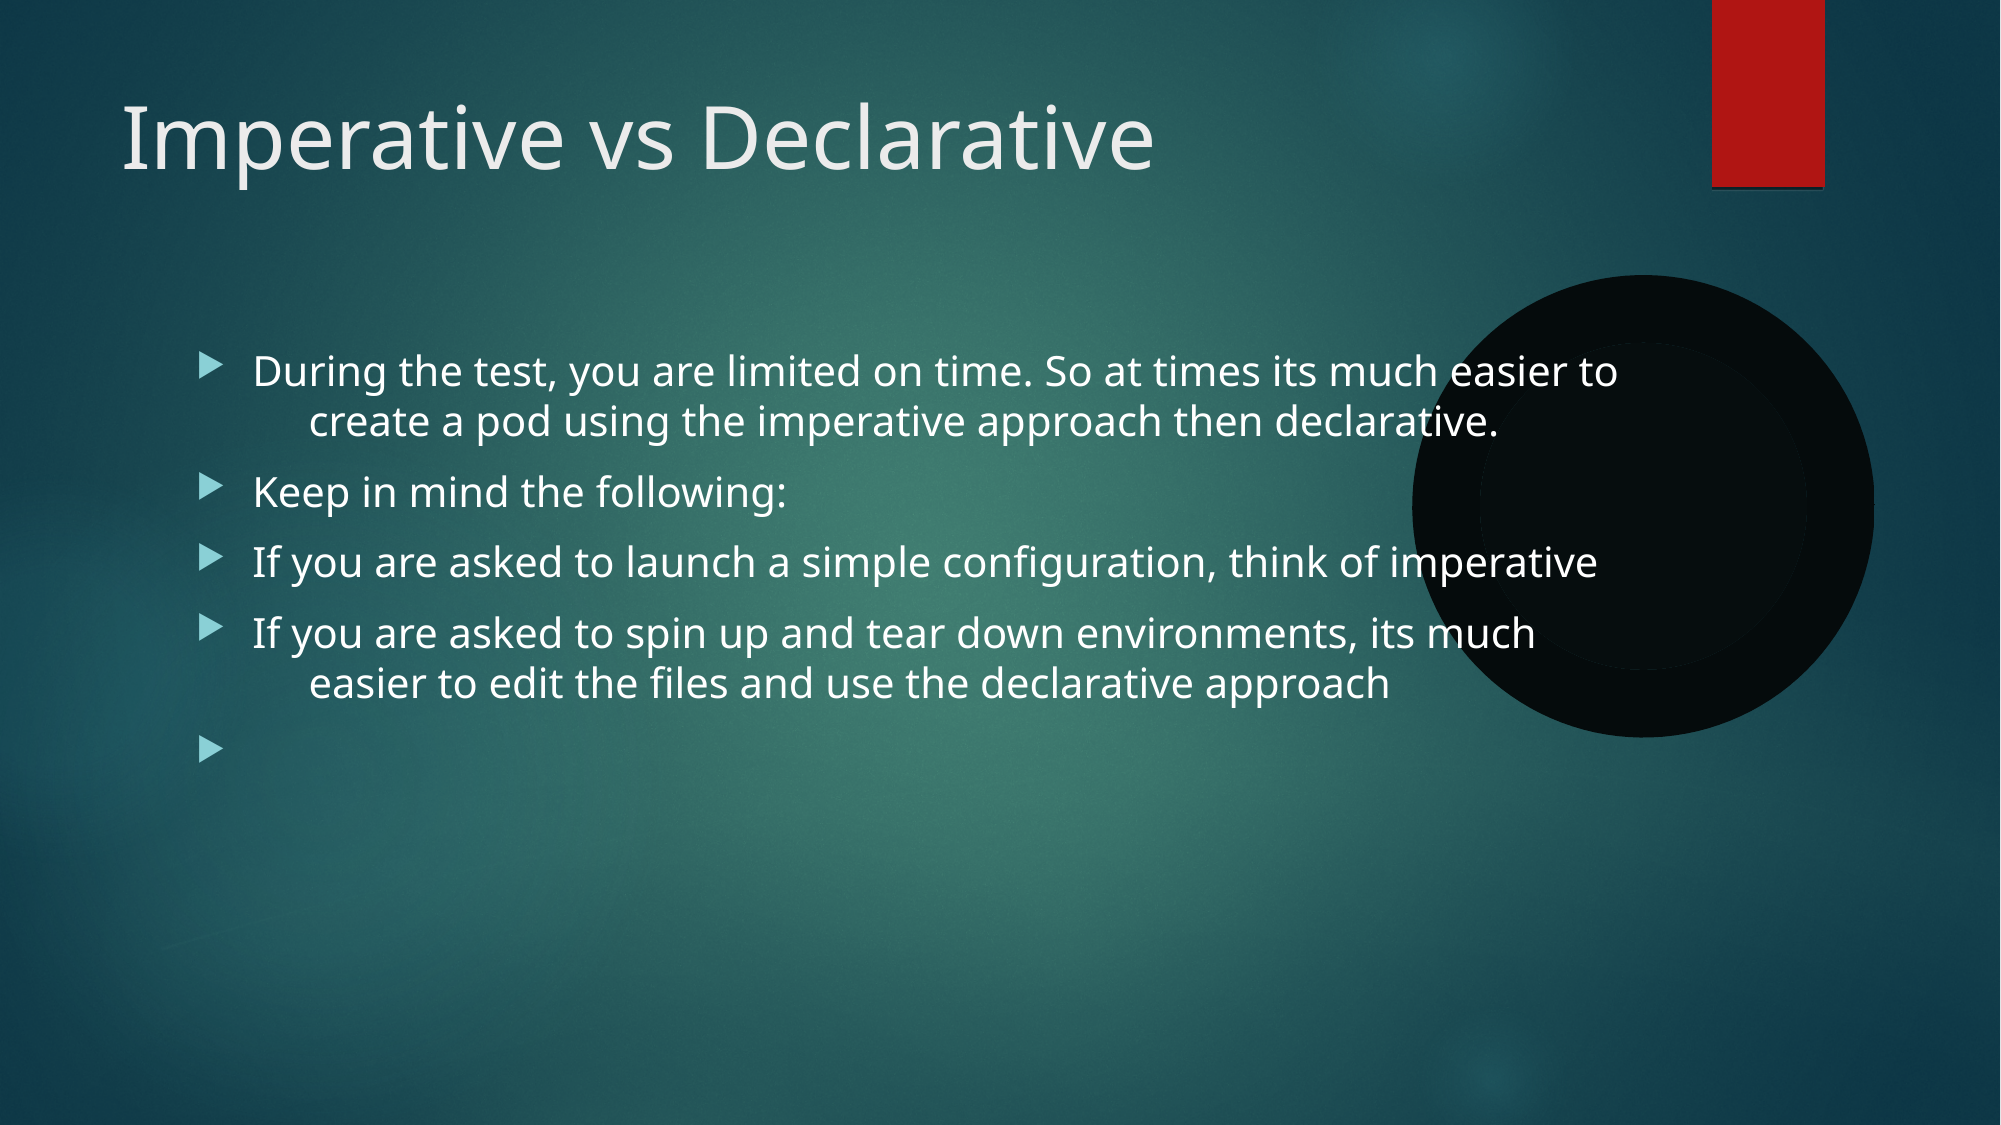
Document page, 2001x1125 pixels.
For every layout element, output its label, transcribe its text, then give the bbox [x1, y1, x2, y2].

title Imperative vs Declarative [106, 74, 1649, 305]
list During the test, you are limited on time. So at times its much easier to create a pod using the imperative approach then declarative. Keep in mind the following: If you are asked to launch a simple configuration, think of imperative If you are asked to spin up and tear down environments, its much easier to edit the files and use the declarative approach [181, 336, 1649, 1026]
